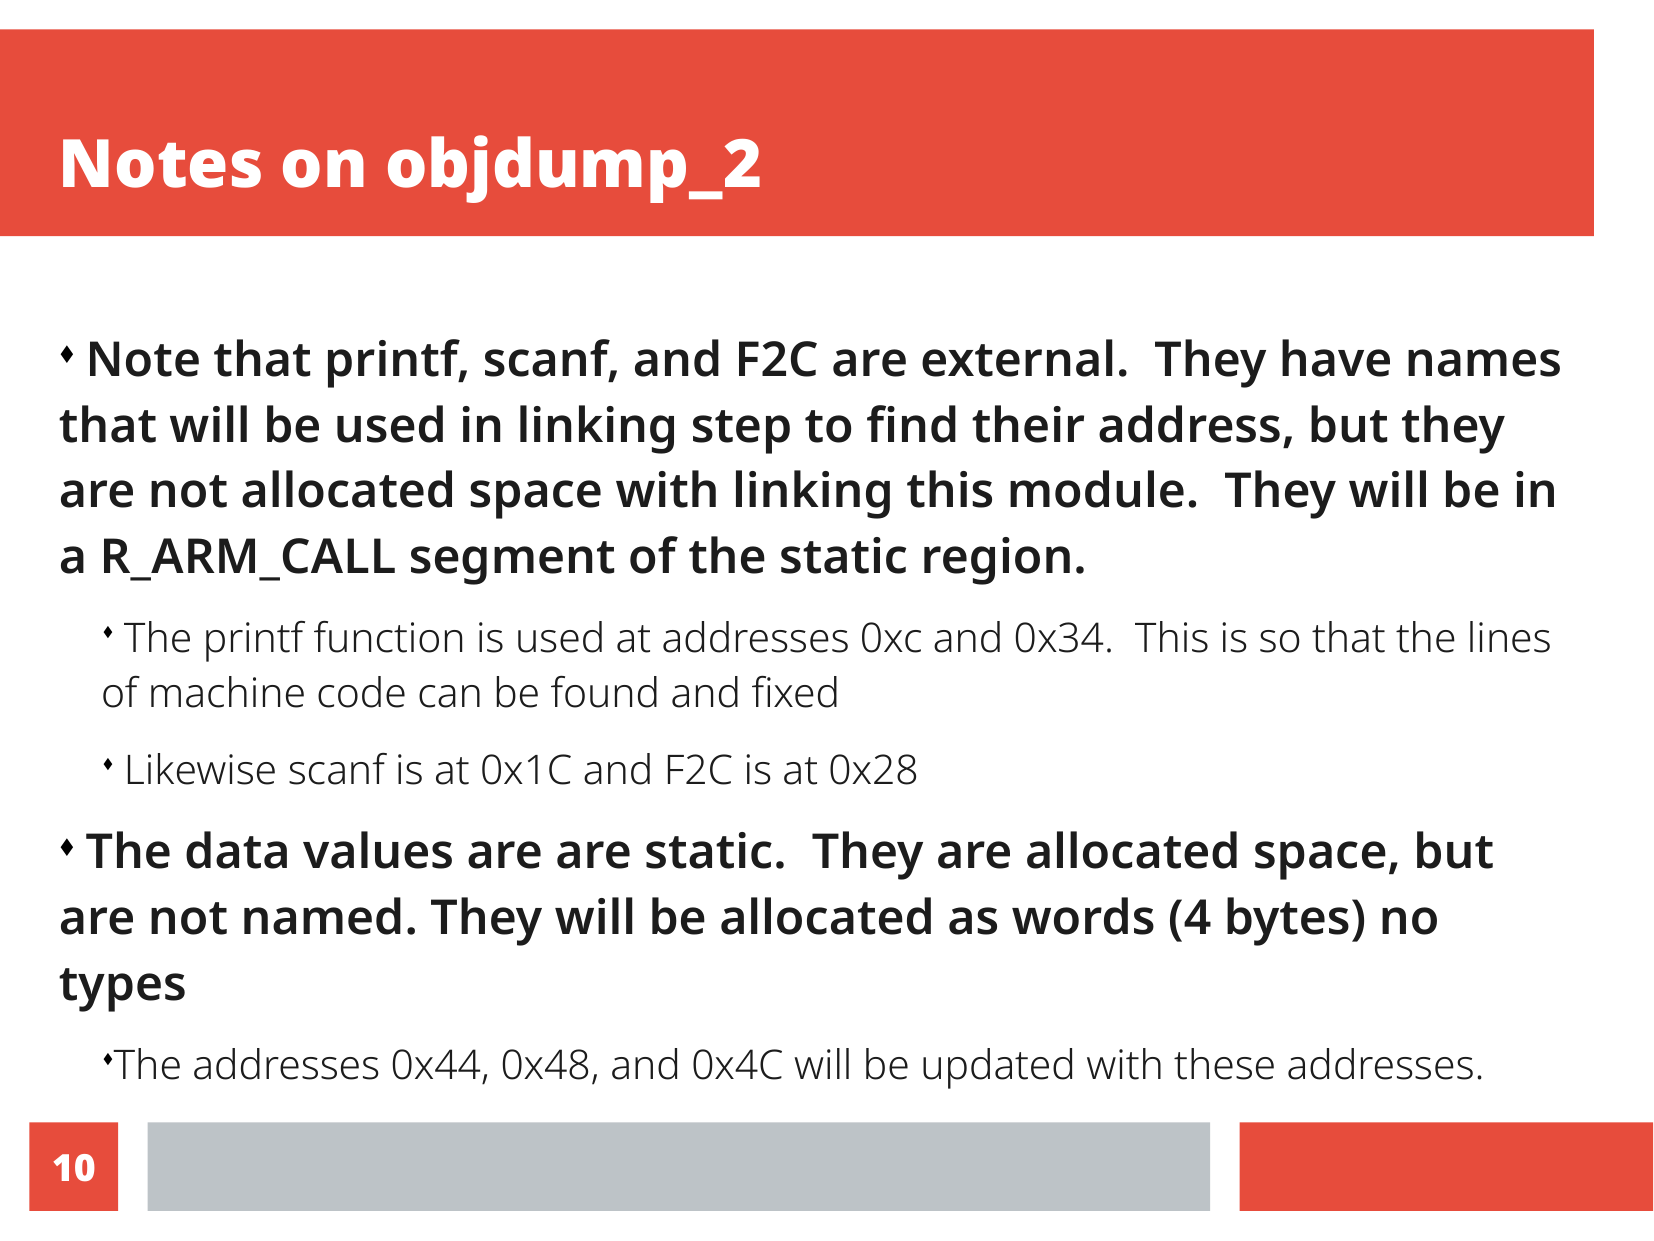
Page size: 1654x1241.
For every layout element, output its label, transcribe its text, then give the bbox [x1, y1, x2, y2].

list Note that printf, scanf, and F2C are external. They have names that will be used in linking step to find their address, but they are not allocated space with linking this module. They will be in a R_ARM_CALL segment of the static region. The printf function is used at addresses 0xc and 0x34. This is so that the lines of machine code can be found and fixed Likewise scanf is at 0x1C and F2C is at 0x28 The data values are are static. They are allocated space, but are not named. They will be allocated as words (4 bytes) no types The addresses 0x44, 0x48, and 0x4C will be updated with these addresses. [58, 324, 1565, 1093]
title Notes on objdump_2 [58, 59, 1594, 207]
